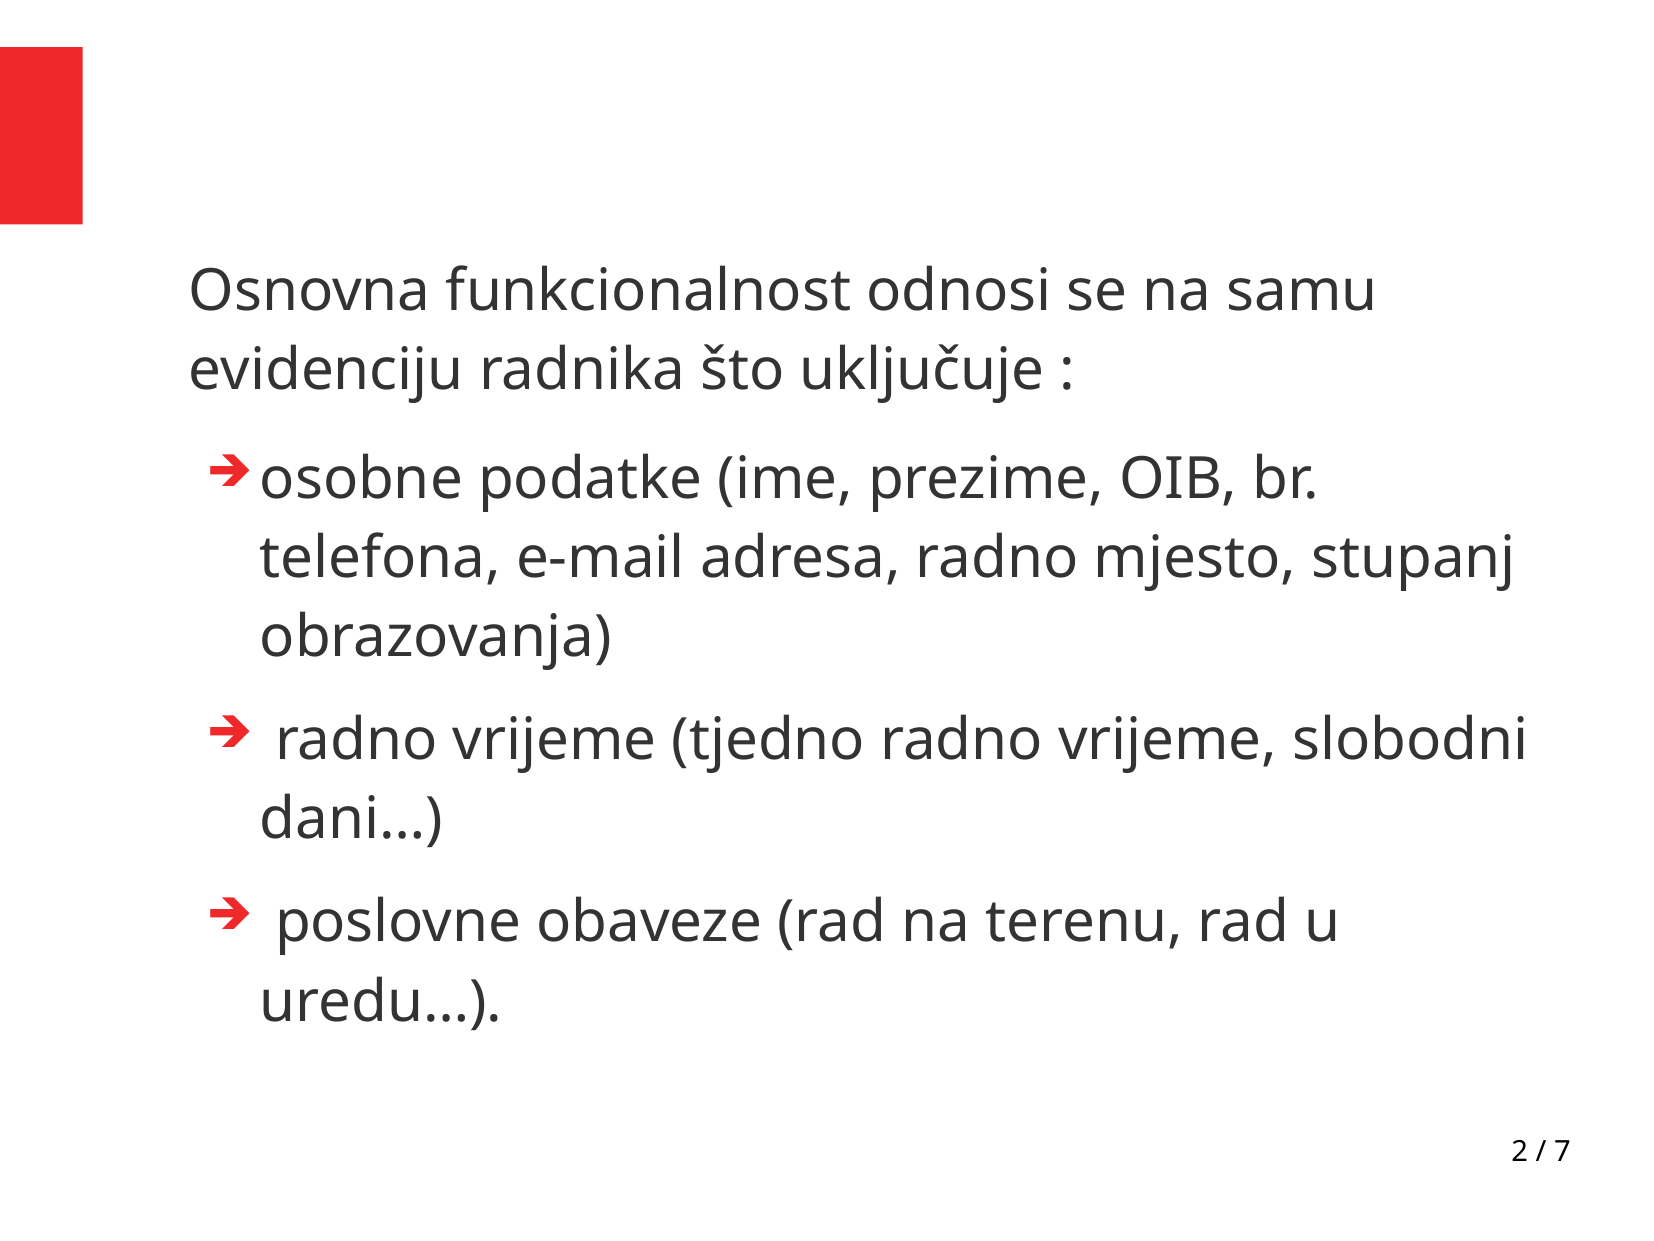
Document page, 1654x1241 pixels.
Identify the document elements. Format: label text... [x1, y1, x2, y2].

list Osnovna funkcionalnost odnosi se na samu evidenciju radnika što uključuje : osobne podatke (ime, prezime, OIB, br. telefona, e-mail adresa, radno mjesto, stupanj obrazovanja) radno vrijeme (tjedno radno vrijeme, slobodni dani…) poslovne obaveze (rad na terenu, rad u uredu…). [118, 248, 1536, 968]
